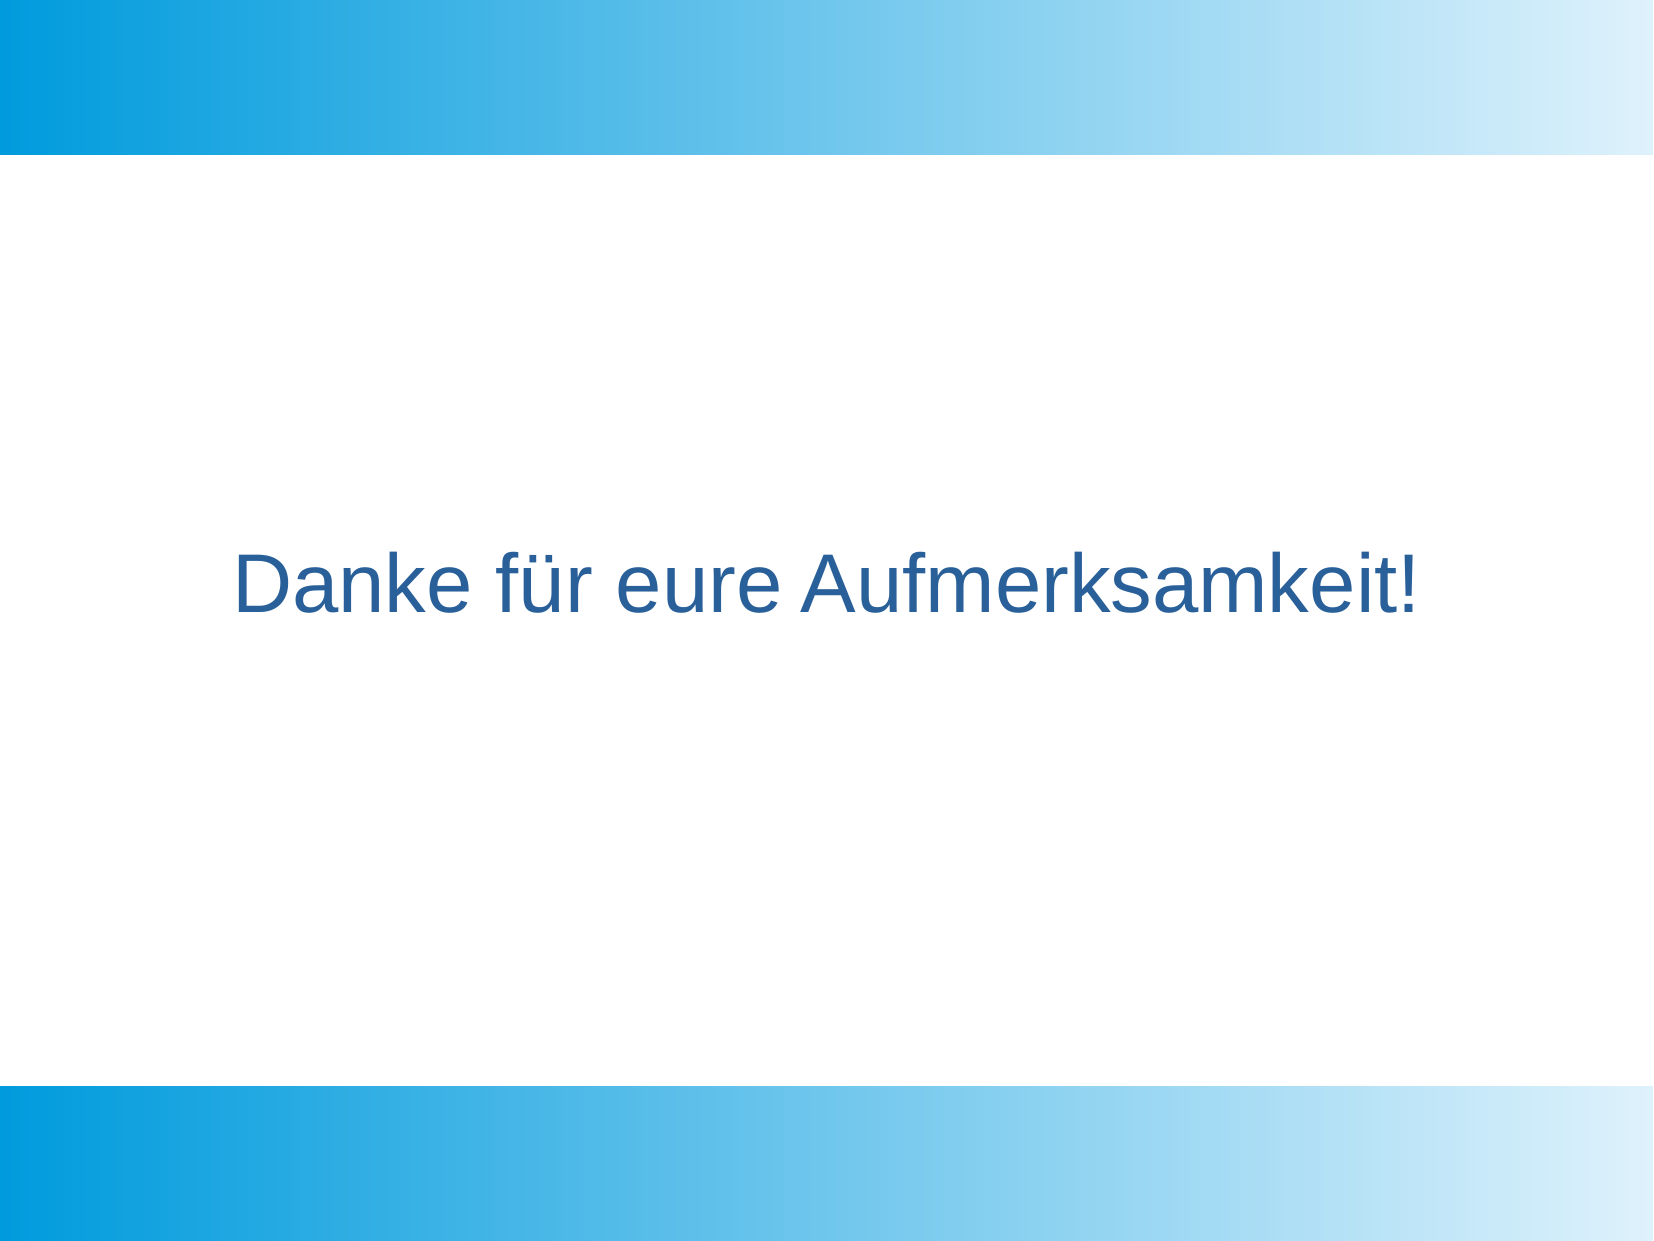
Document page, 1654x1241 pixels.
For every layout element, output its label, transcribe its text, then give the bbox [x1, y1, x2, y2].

subtitle Danke für eure Aufmerksamkeit! [82, 341, 1571, 827]
